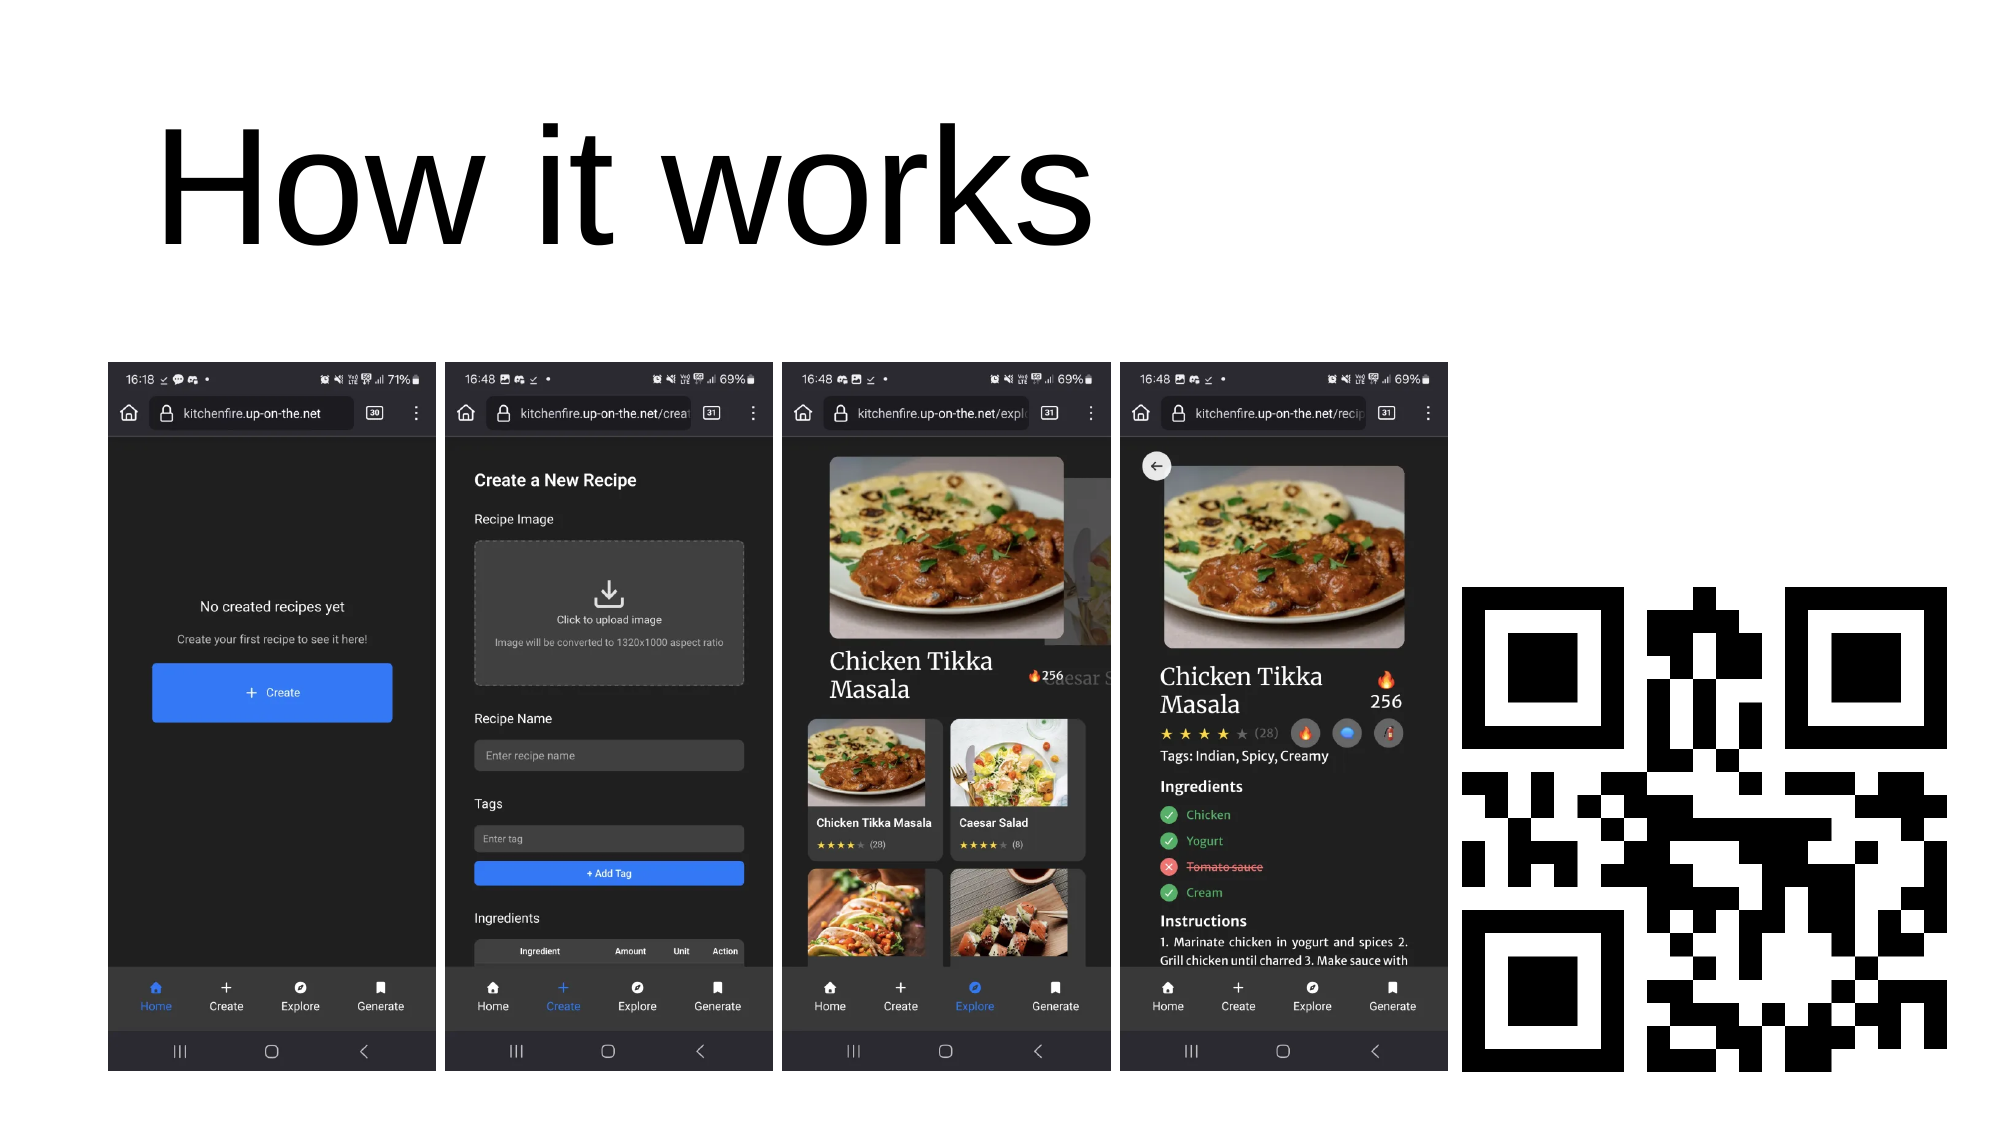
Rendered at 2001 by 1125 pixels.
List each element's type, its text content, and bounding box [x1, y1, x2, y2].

picture [108, 362, 436, 1072]
picture [445, 362, 773, 1072]
text_box How it works [137, 81, 1863, 300]
picture [1120, 362, 2000, 1125]
picture [782, 362, 1111, 1072]
